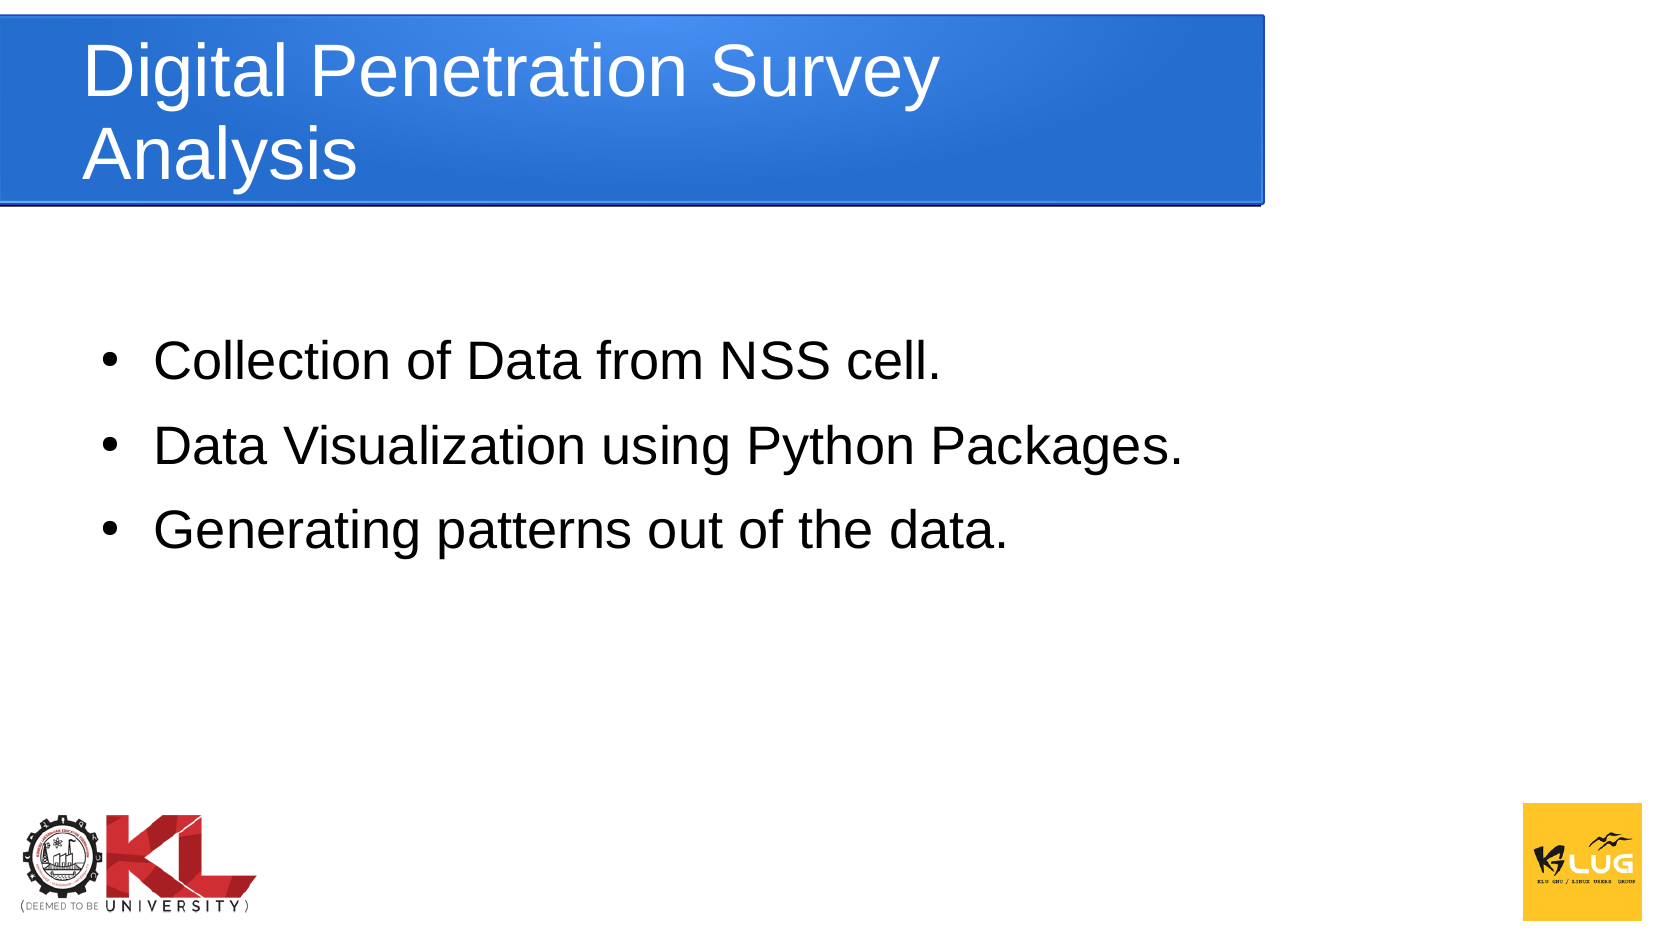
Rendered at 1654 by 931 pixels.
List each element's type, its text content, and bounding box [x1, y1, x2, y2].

list Collection of Data from NSS cell. Data Visualization using Python Packages. Generating patterns out of the data. [82, 330, 1571, 871]
picture [1523, 803, 1642, 921]
title Digital Penetration Survey Analysis [82, 29, 1235, 196]
picture [10, 803, 260, 922]
